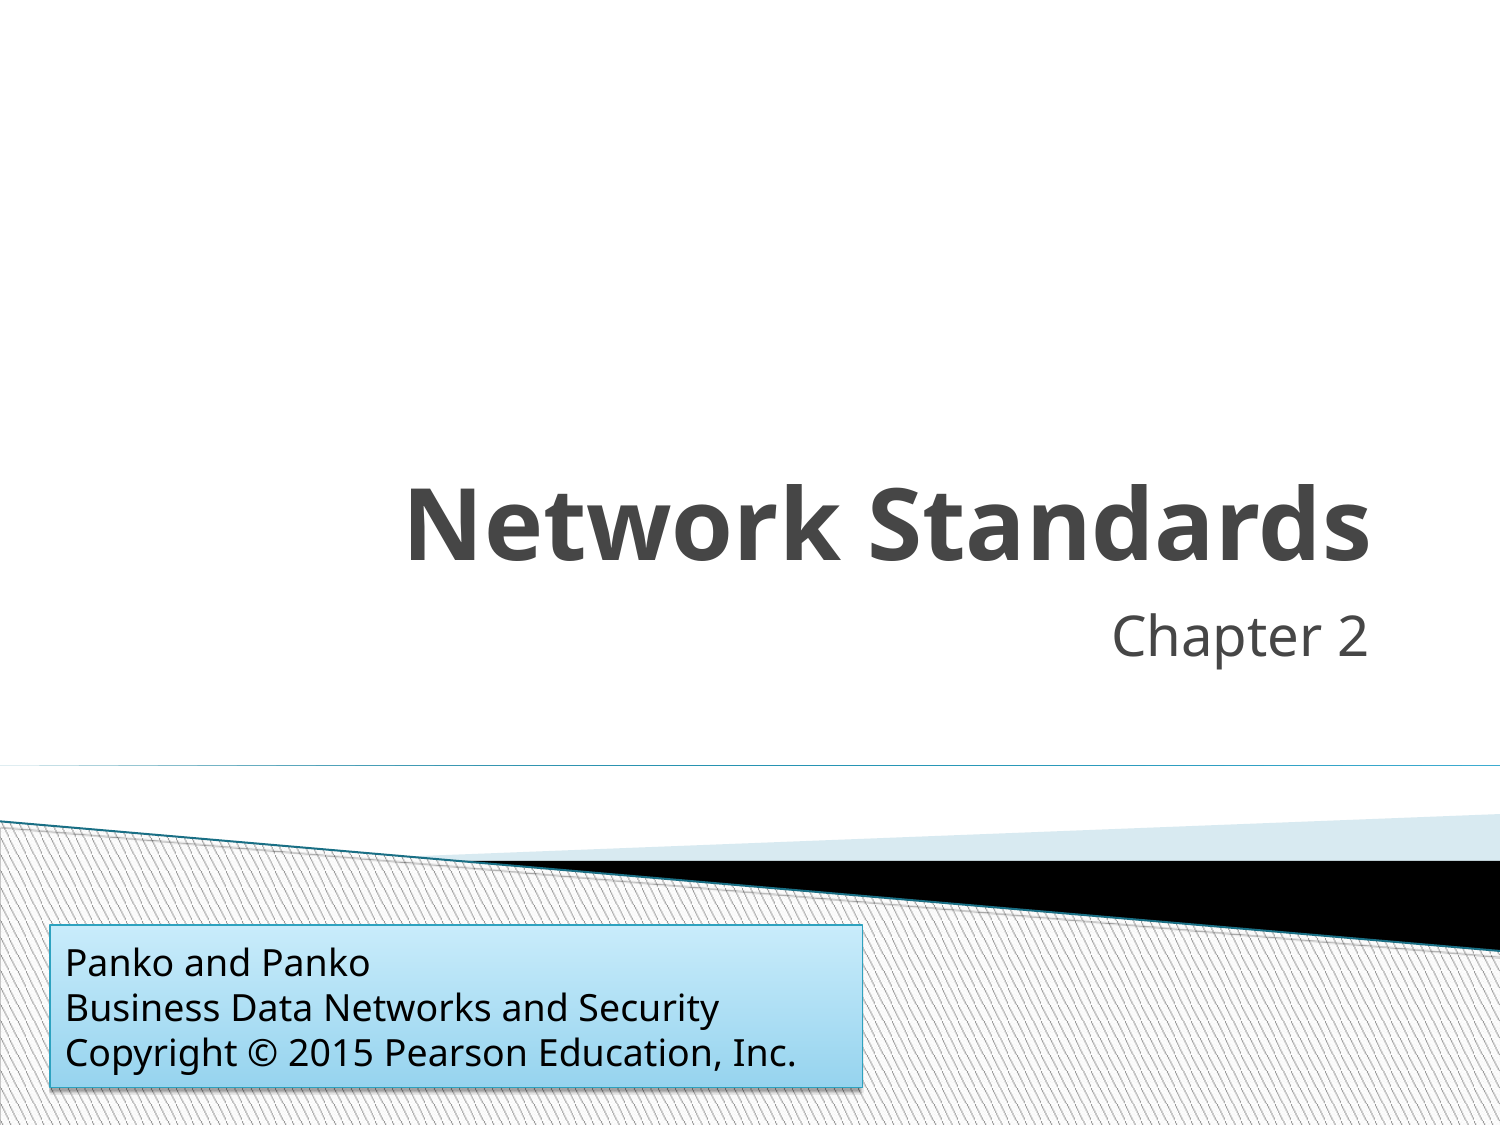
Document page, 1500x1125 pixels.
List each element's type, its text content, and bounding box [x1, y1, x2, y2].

subtitle Chapter 2 [112, 592, 1388, 790]
text_box Panko and Panko Business Data Networks and Security Copyright © 2015 Pearson Education, Inc. [49, 924, 863, 1088]
picture [0, 823, 1500, 1125]
title Network Standards [112, 287, 1388, 588]
